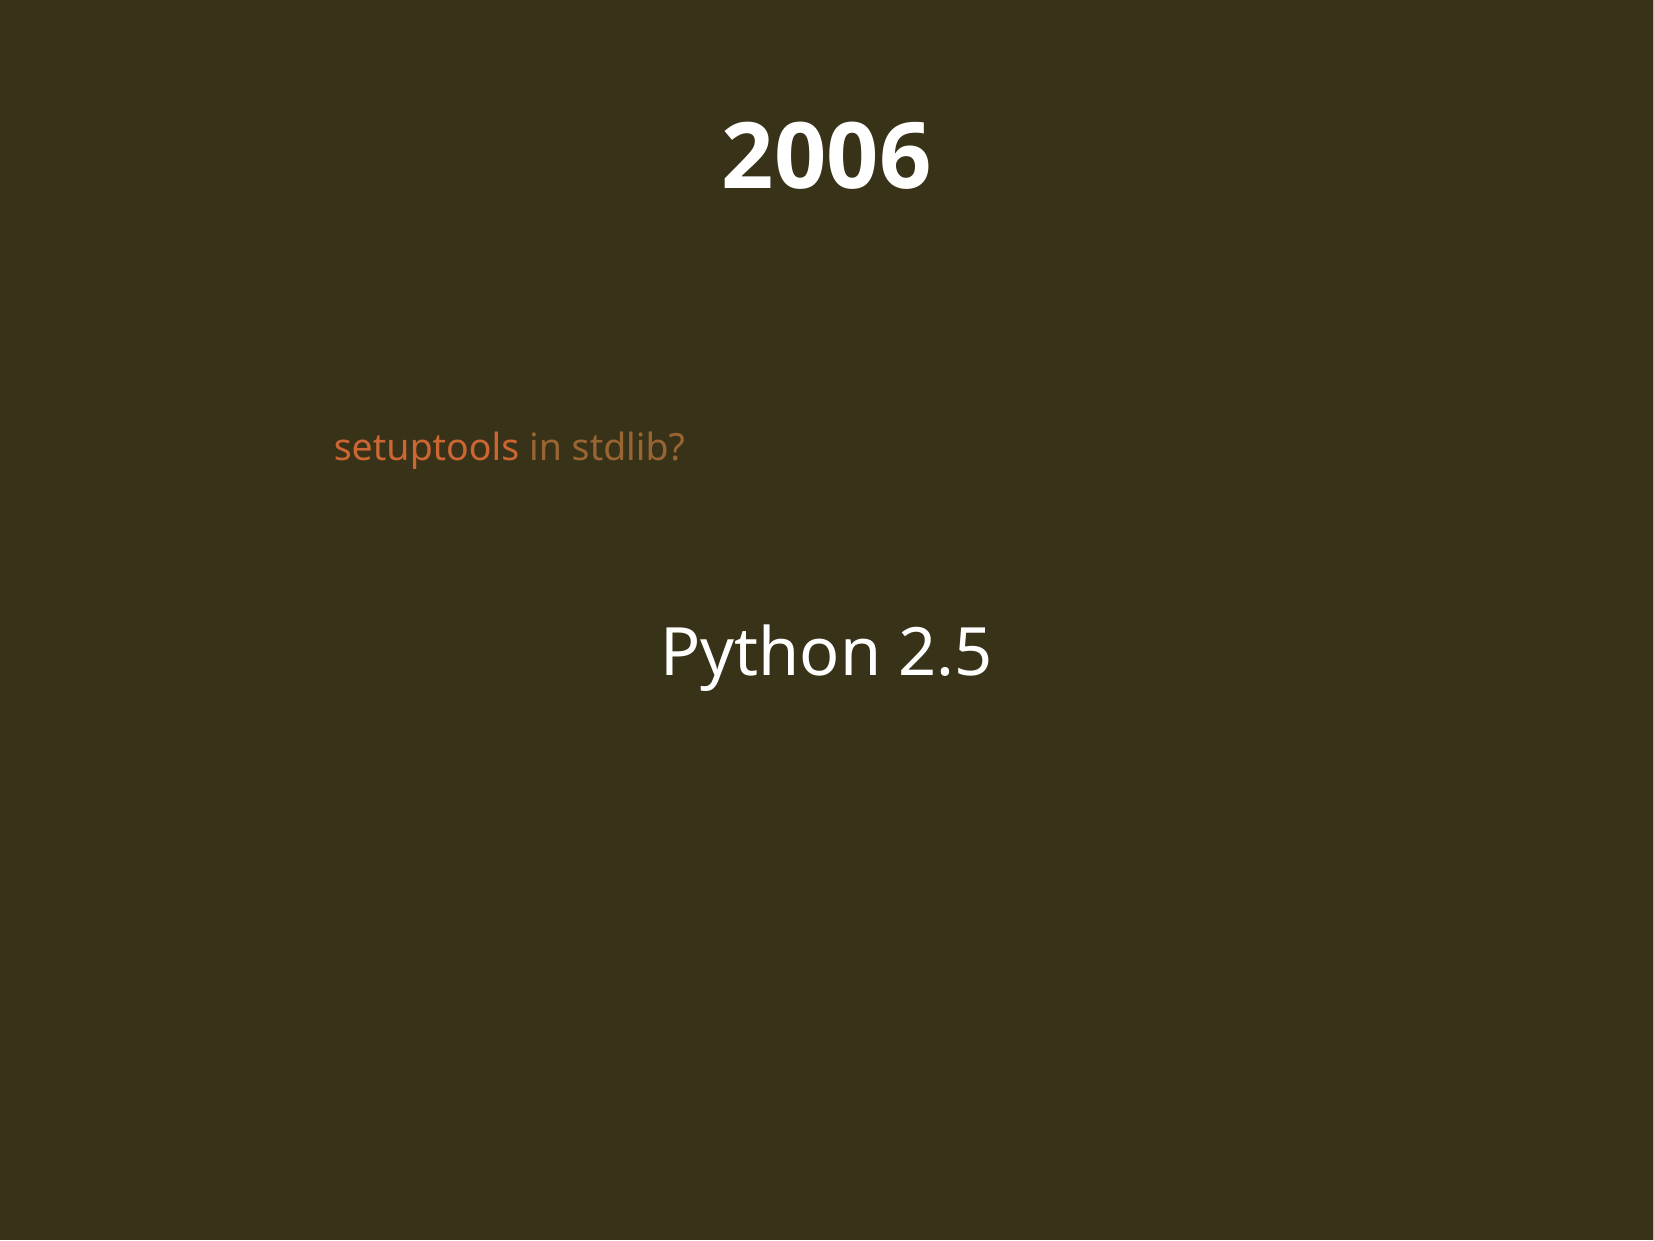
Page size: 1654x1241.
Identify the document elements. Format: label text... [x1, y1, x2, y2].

title 2006 [82, 49, 1571, 257]
text_box setuptools in stdlib? [318, 413, 688, 471]
subtitle Python 2.5 [82, 290, 1571, 1010]
